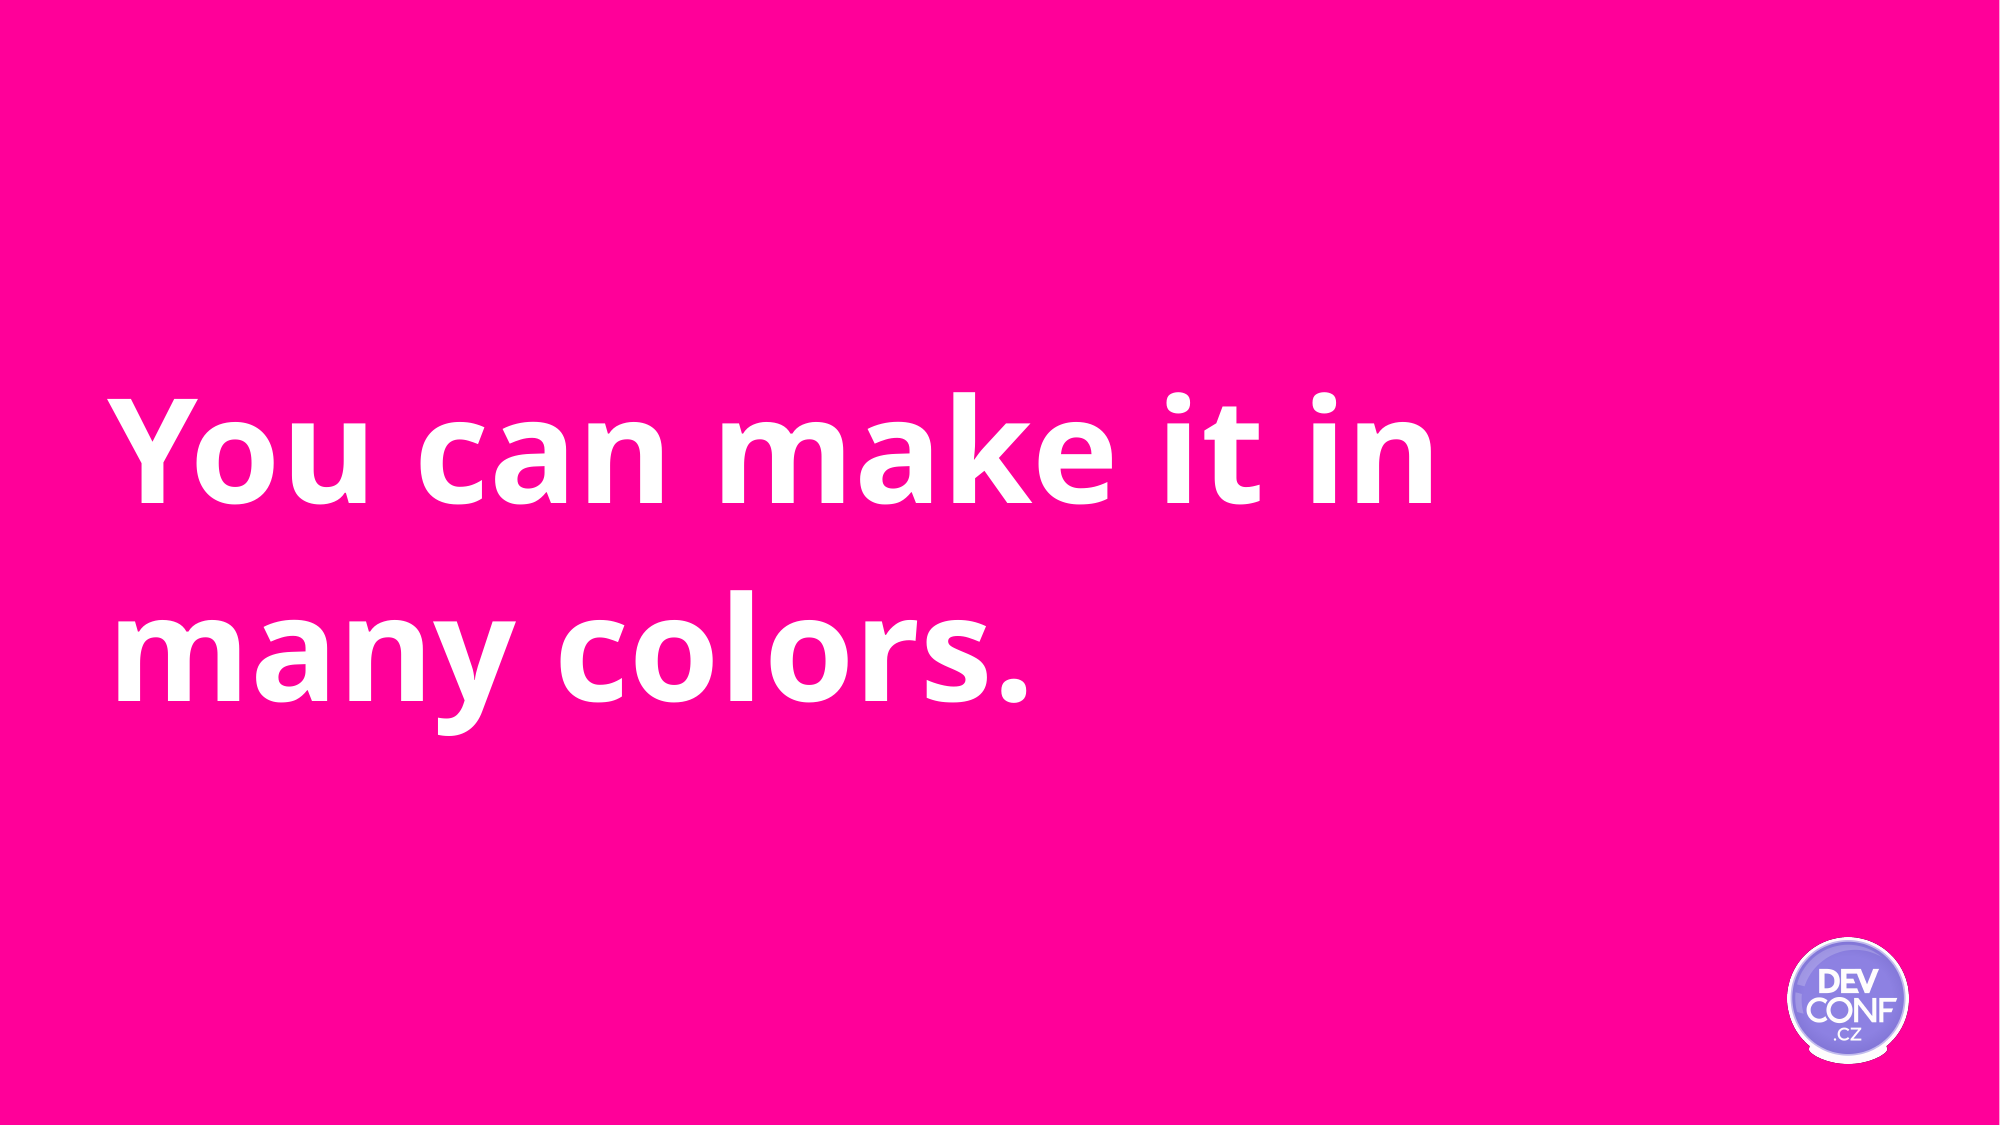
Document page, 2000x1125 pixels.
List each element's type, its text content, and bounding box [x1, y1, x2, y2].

title You can make it in many colors. [107, 98, 1500, 994]
picture [1787, 937, 1909, 1064]
